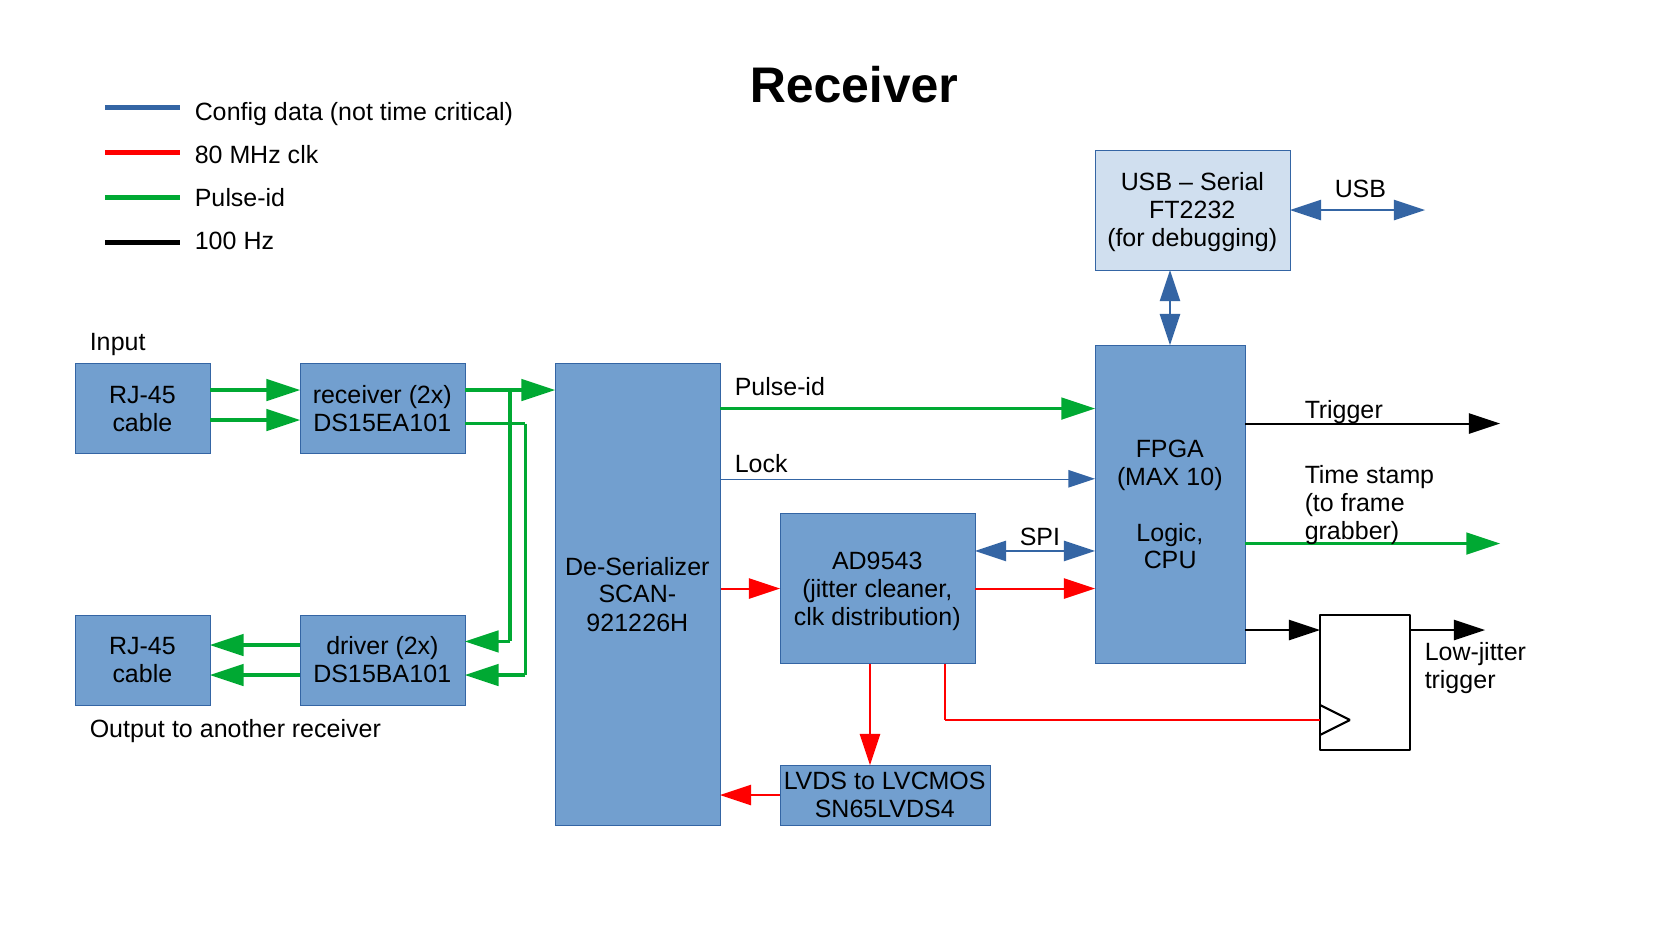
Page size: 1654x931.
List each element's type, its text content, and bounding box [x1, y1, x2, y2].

text_box Time stamp (to frame grabber) [1290, 453, 1516, 574]
text_box Receiver [735, 49, 1426, 121]
text_box Low-jitter trigger [1410, 630, 1561, 701]
text_box Config data (not time critical) 80 MHz clk Pulse-id 100 Hz [180, 90, 616, 262]
text_box AD9543 (jitter cleaner, clk distribution) [780, 513, 976, 664]
text_box De-Serializer SCAN- 921226H [555, 363, 721, 826]
text_box receiver (2x) DS15EA101 [300, 363, 466, 454]
text_box RJ-45 cable [75, 615, 211, 706]
text_box USB [1320, 167, 1411, 211]
text_box SPI [1005, 515, 1081, 559]
text_box USB – Serial FT2232 (for debugging) [1095, 150, 1291, 271]
text_box LVDS to LVCMOS SN65LVDS4 [780, 765, 991, 826]
text_box Pulse-id [720, 365, 1096, 409]
text_box RJ-45 cable [75, 364, 211, 454]
text_box Trigger [1290, 388, 1441, 432]
text_box Input [75, 320, 436, 364]
text_box Lock [720, 442, 876, 486]
text_box driver (2x) DS15BA101 [300, 615, 466, 706]
text_box Output to another receiver [75, 707, 436, 751]
text_box FPGA (MAX 10) Logic, CPU [1095, 345, 1246, 664]
